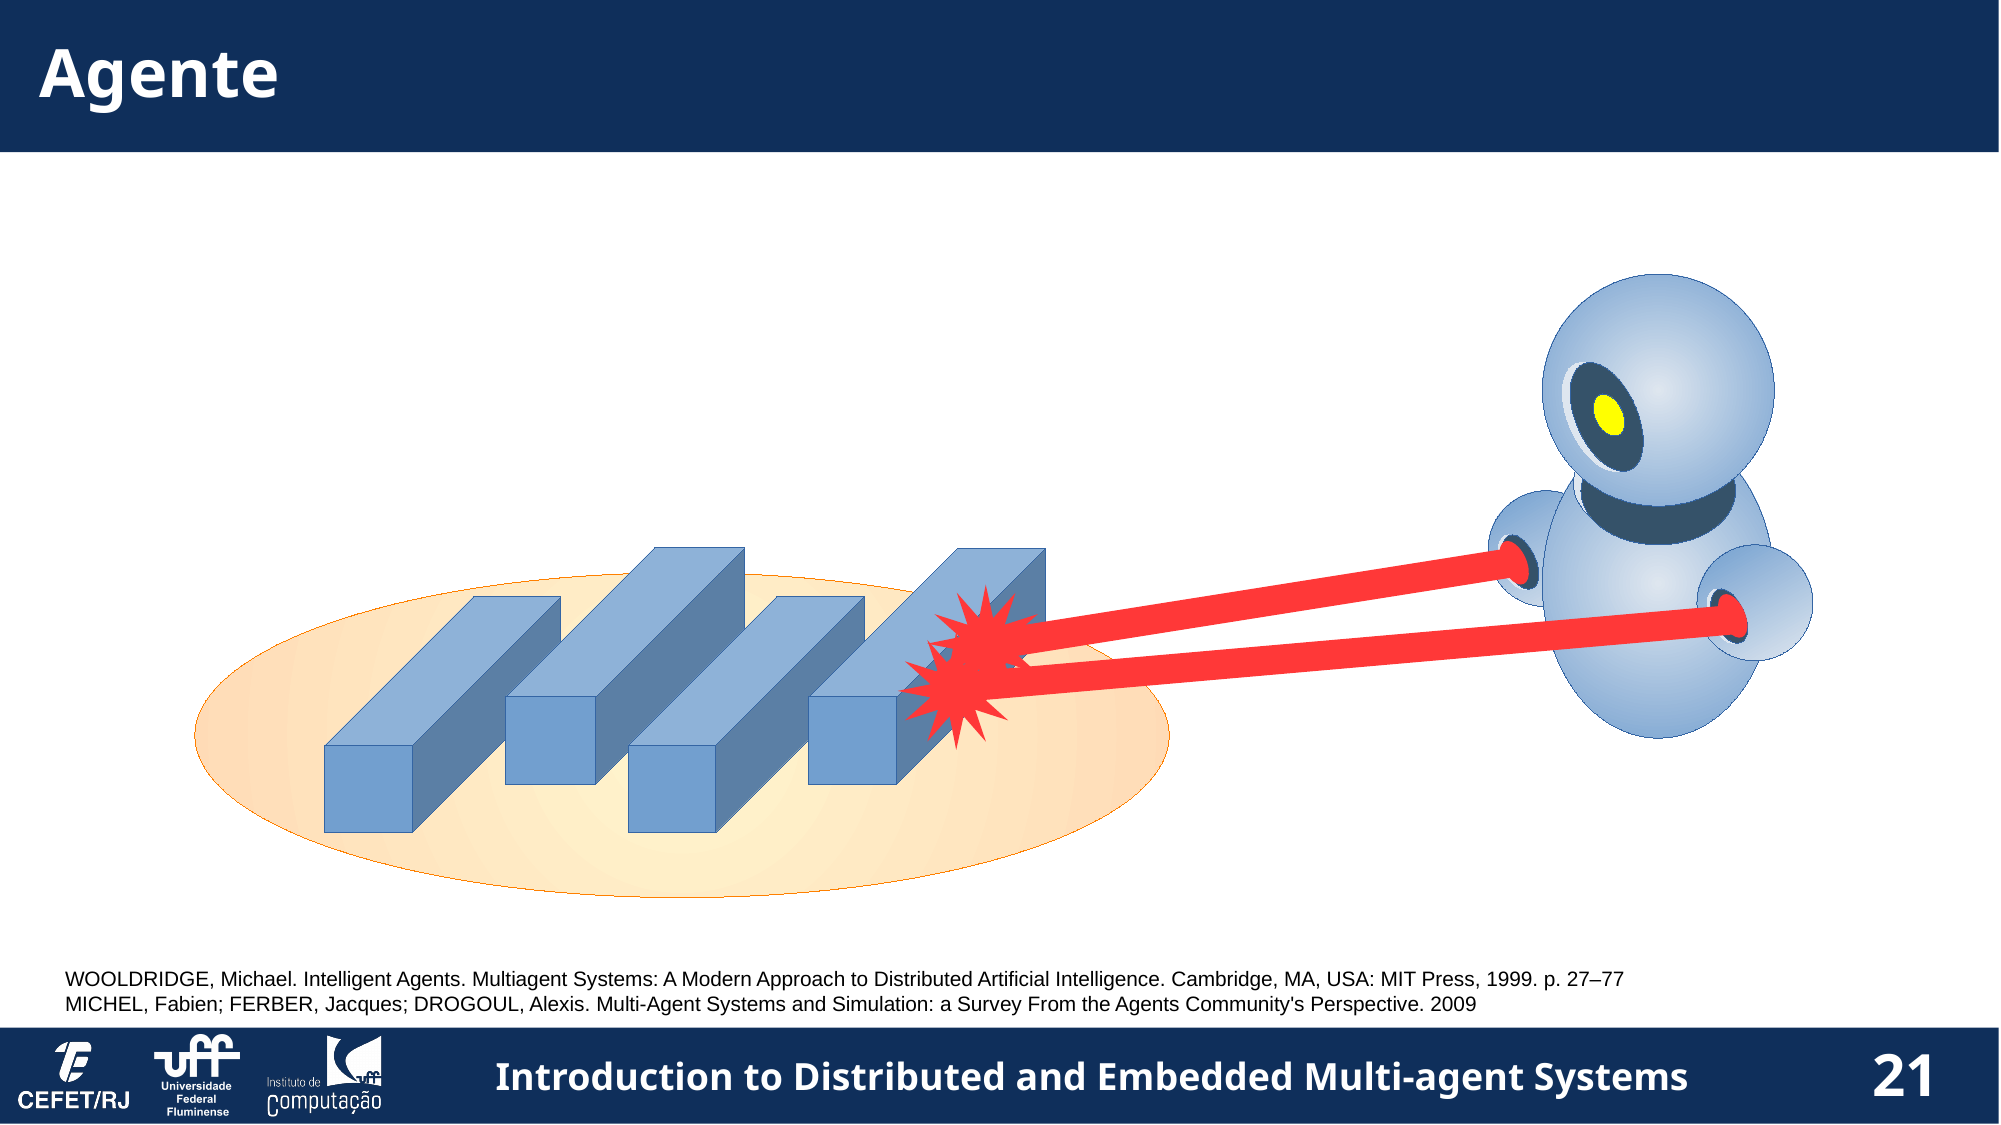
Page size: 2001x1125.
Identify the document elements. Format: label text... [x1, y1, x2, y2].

picture [18, 1021, 129, 1125]
text_box [194, 274, 1813, 898]
picture [265, 1033, 383, 1117]
text_box Agente [25, 23, 1999, 119]
picture [153, 1033, 241, 1121]
text_box WOOLDRIDGE, Michael. Intelligent Agents. Multiagent Systems: A Modern Approach to Distributed Artificial Intelligence. Cambridge, MA, USA: MIT Press, 1999. p. 27–77 MICHEL, Fabien; FERBER, Jacques; DROGOUL, Alexis. Multi-Agent Systems and Simulation: a Survey From the Agents Community's Perspective. 2009 [50, 958, 1969, 1024]
